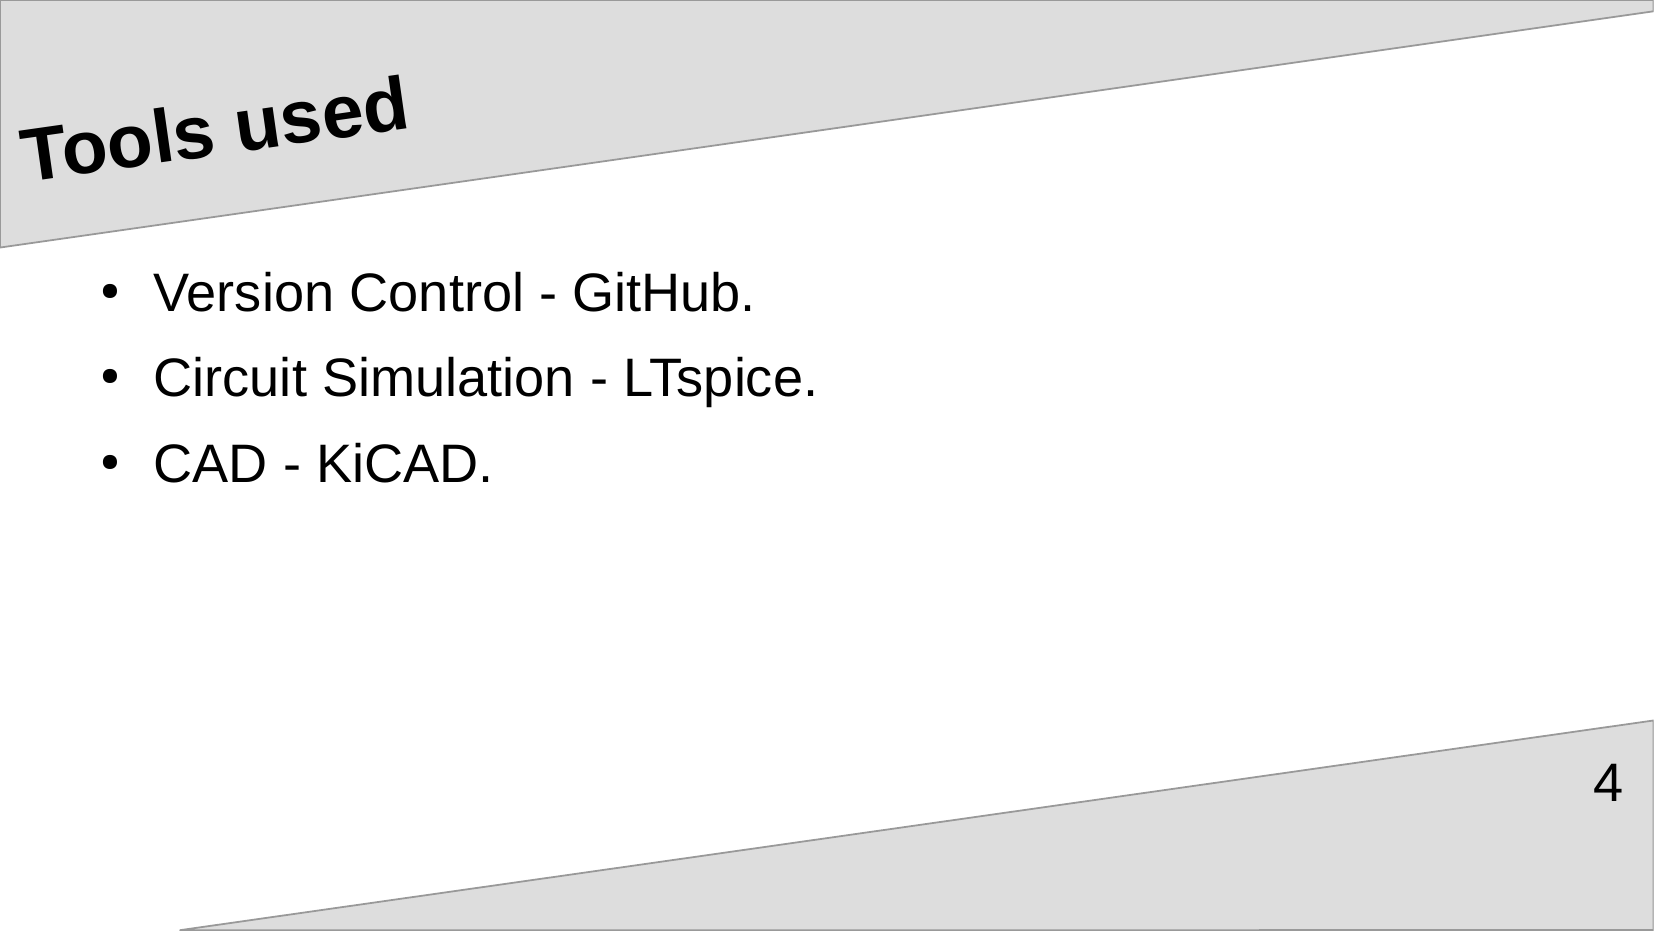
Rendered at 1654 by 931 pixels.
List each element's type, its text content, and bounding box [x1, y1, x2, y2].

list Version Control - GitHub. Circuit Simulation - LTspice. CAD - KiCAD. [82, 262, 1571, 802]
title Tools used [11, 0, 1495, 235]
